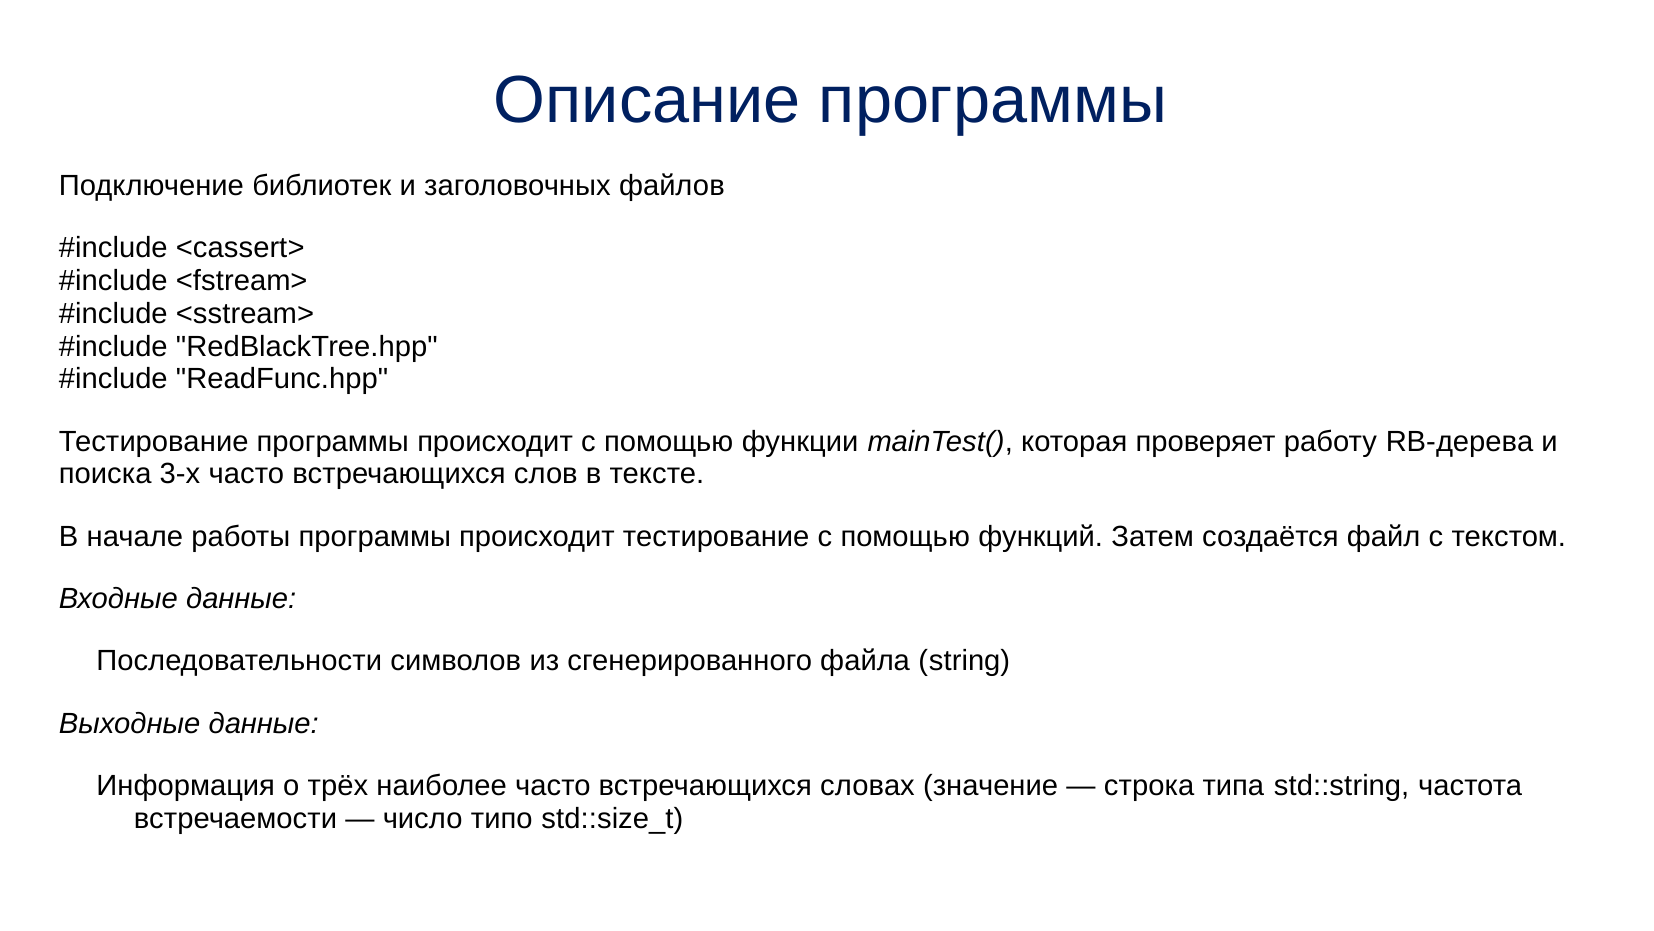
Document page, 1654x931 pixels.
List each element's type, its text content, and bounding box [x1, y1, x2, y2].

title Описание программы [155, 29, 1506, 169]
list Подключение библиотек и заголовочных файлов #include <cassert> #include <fstream> #include <sstream> #include "RedBlackTree.hpp" #include "ReadFunc.hpp" Тестирование программы происходит с помощью функции mainTest(), которая проверяет работу RB-дерева и поиска 3-х часто встречающихся слов в тексте. В начале работы программы происходит тестирование с помощью функций. Затем создаётся файл с текстом. Входные данные: Последовательности символов из сгенерированного файла (string) Выходные данные: Информация о трёх наиболее часто встречающихся словах (значение — строка типа std::string, частота встречаемости — число типо std::size_t) [59, 168, 1595, 886]
